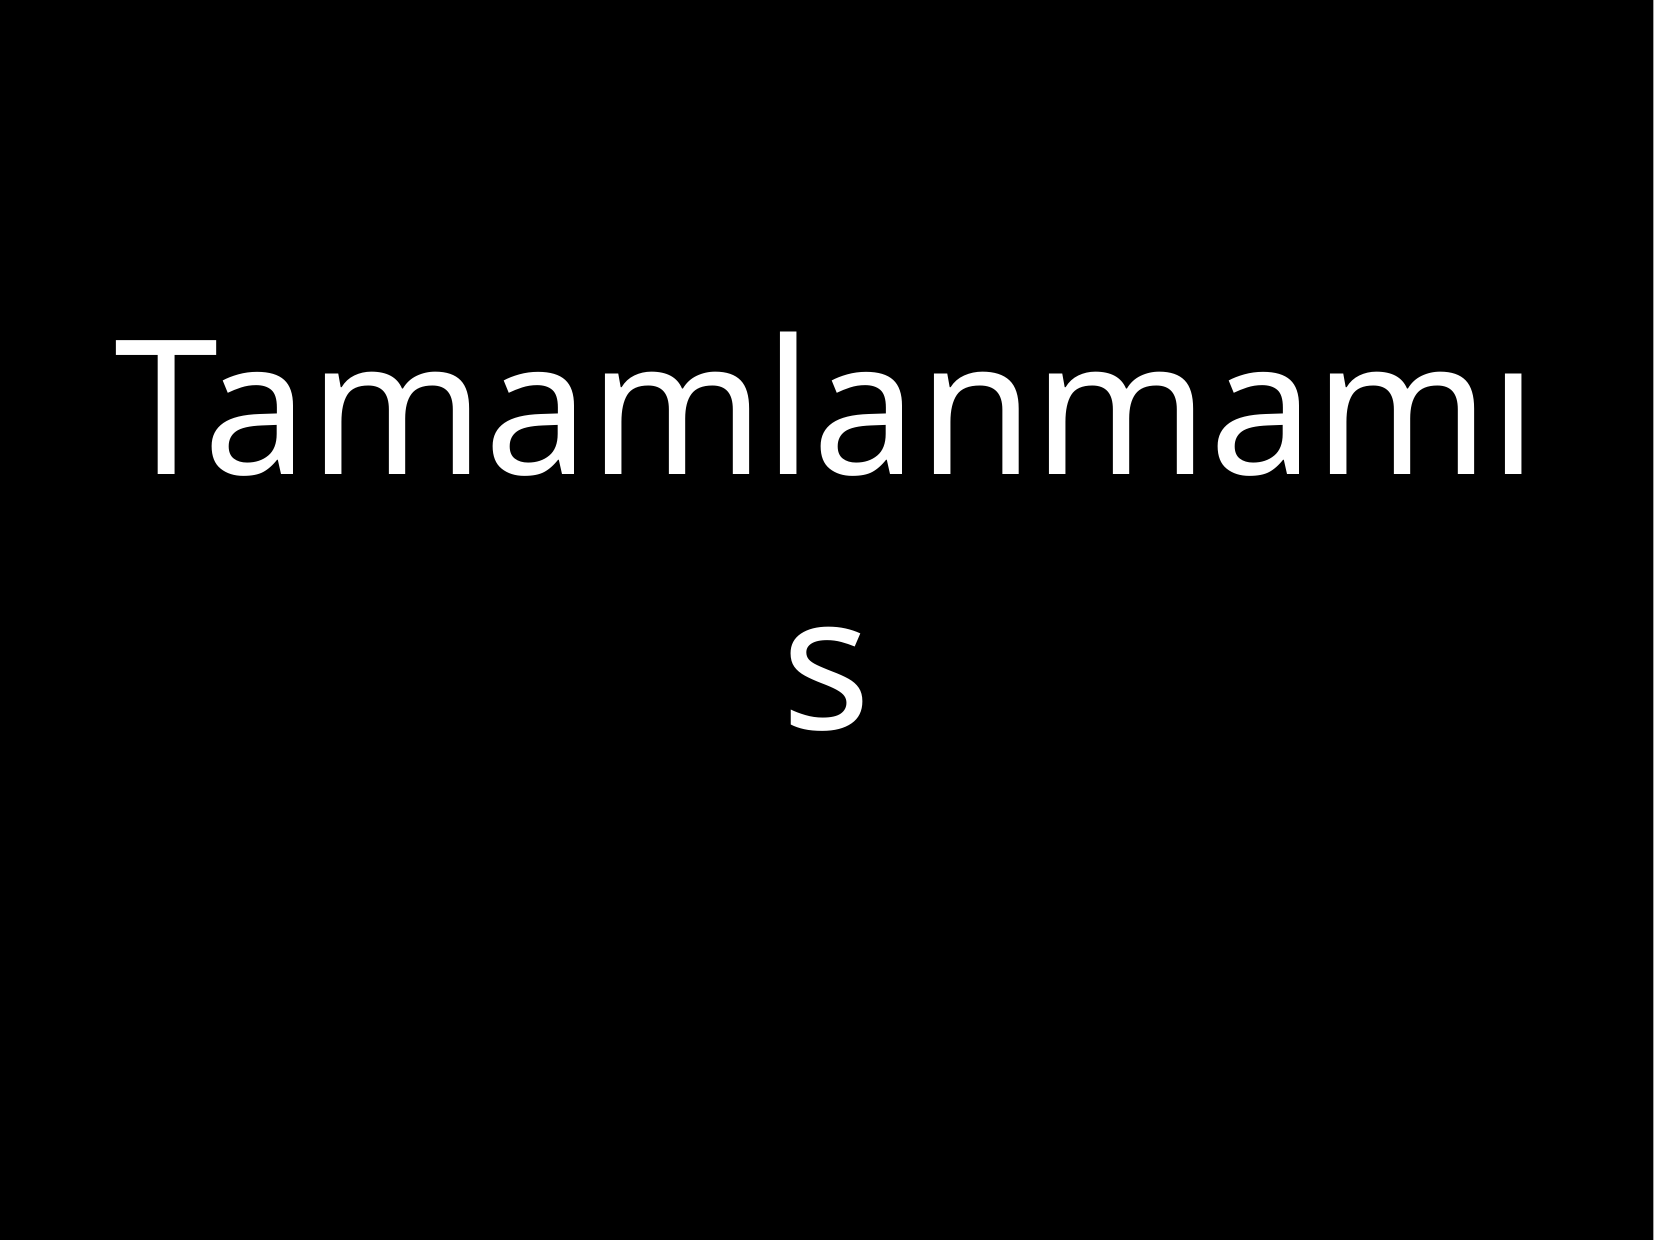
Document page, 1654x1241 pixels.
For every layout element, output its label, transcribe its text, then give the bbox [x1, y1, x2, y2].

subtitle Tamamlanmamıs [82, 49, 1571, 1010]
